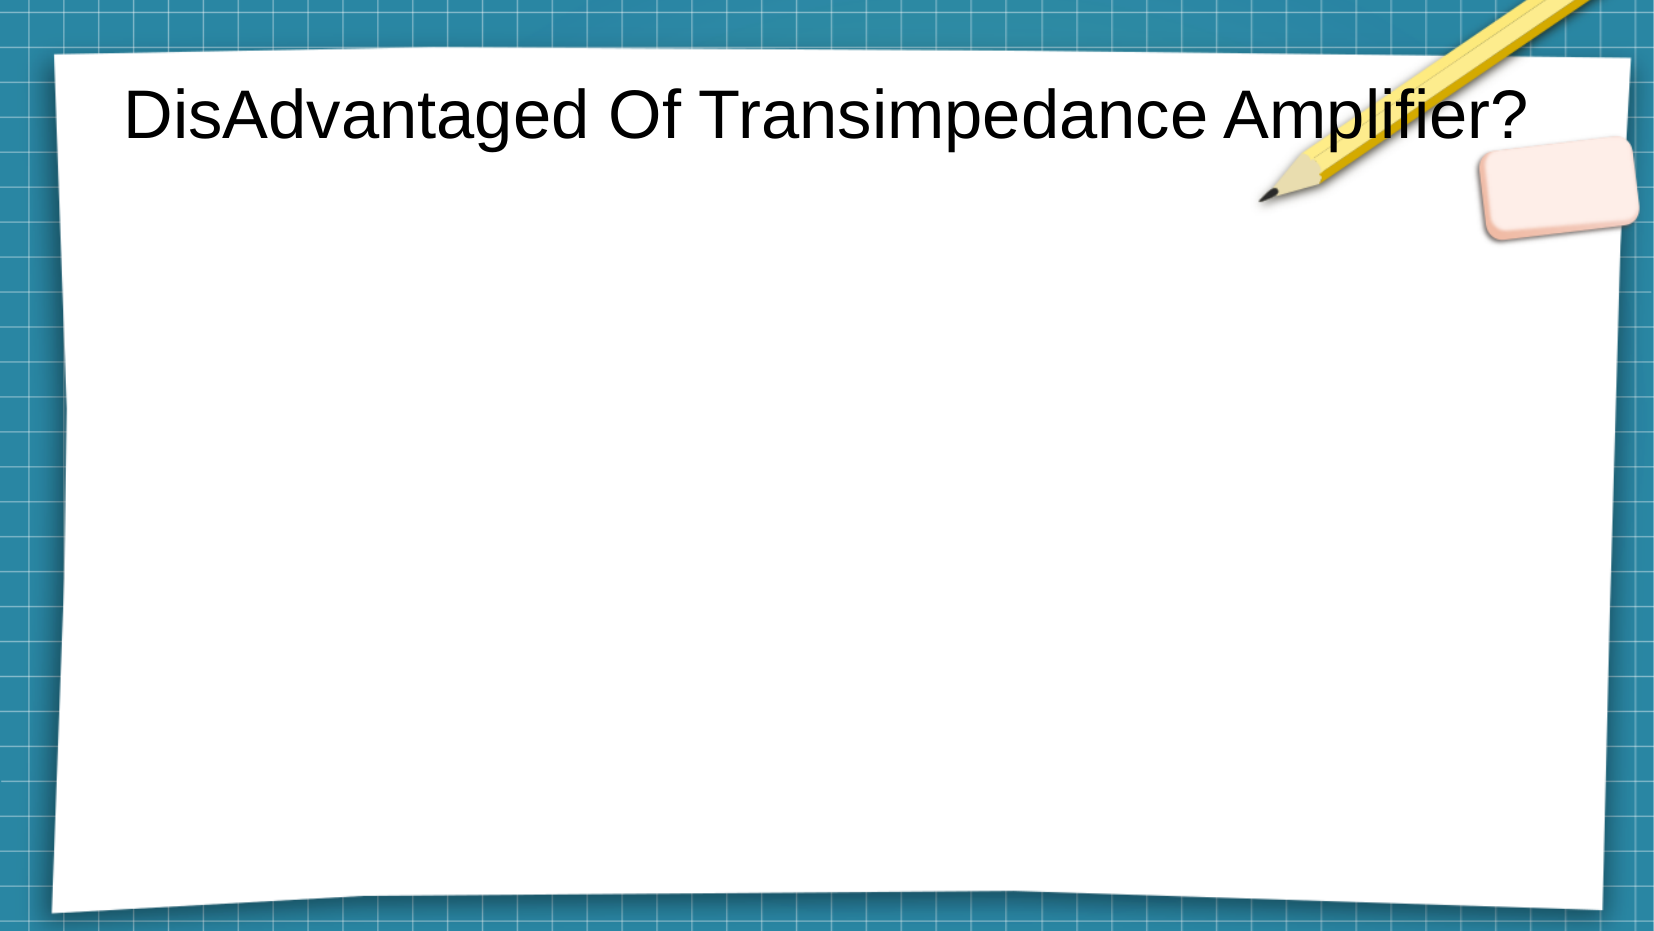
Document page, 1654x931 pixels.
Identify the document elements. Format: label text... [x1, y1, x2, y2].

picture [0, 0, 1654, 931]
title DisAdvantaged Of Transimpedance Amplifier? [82, 37, 1571, 193]
